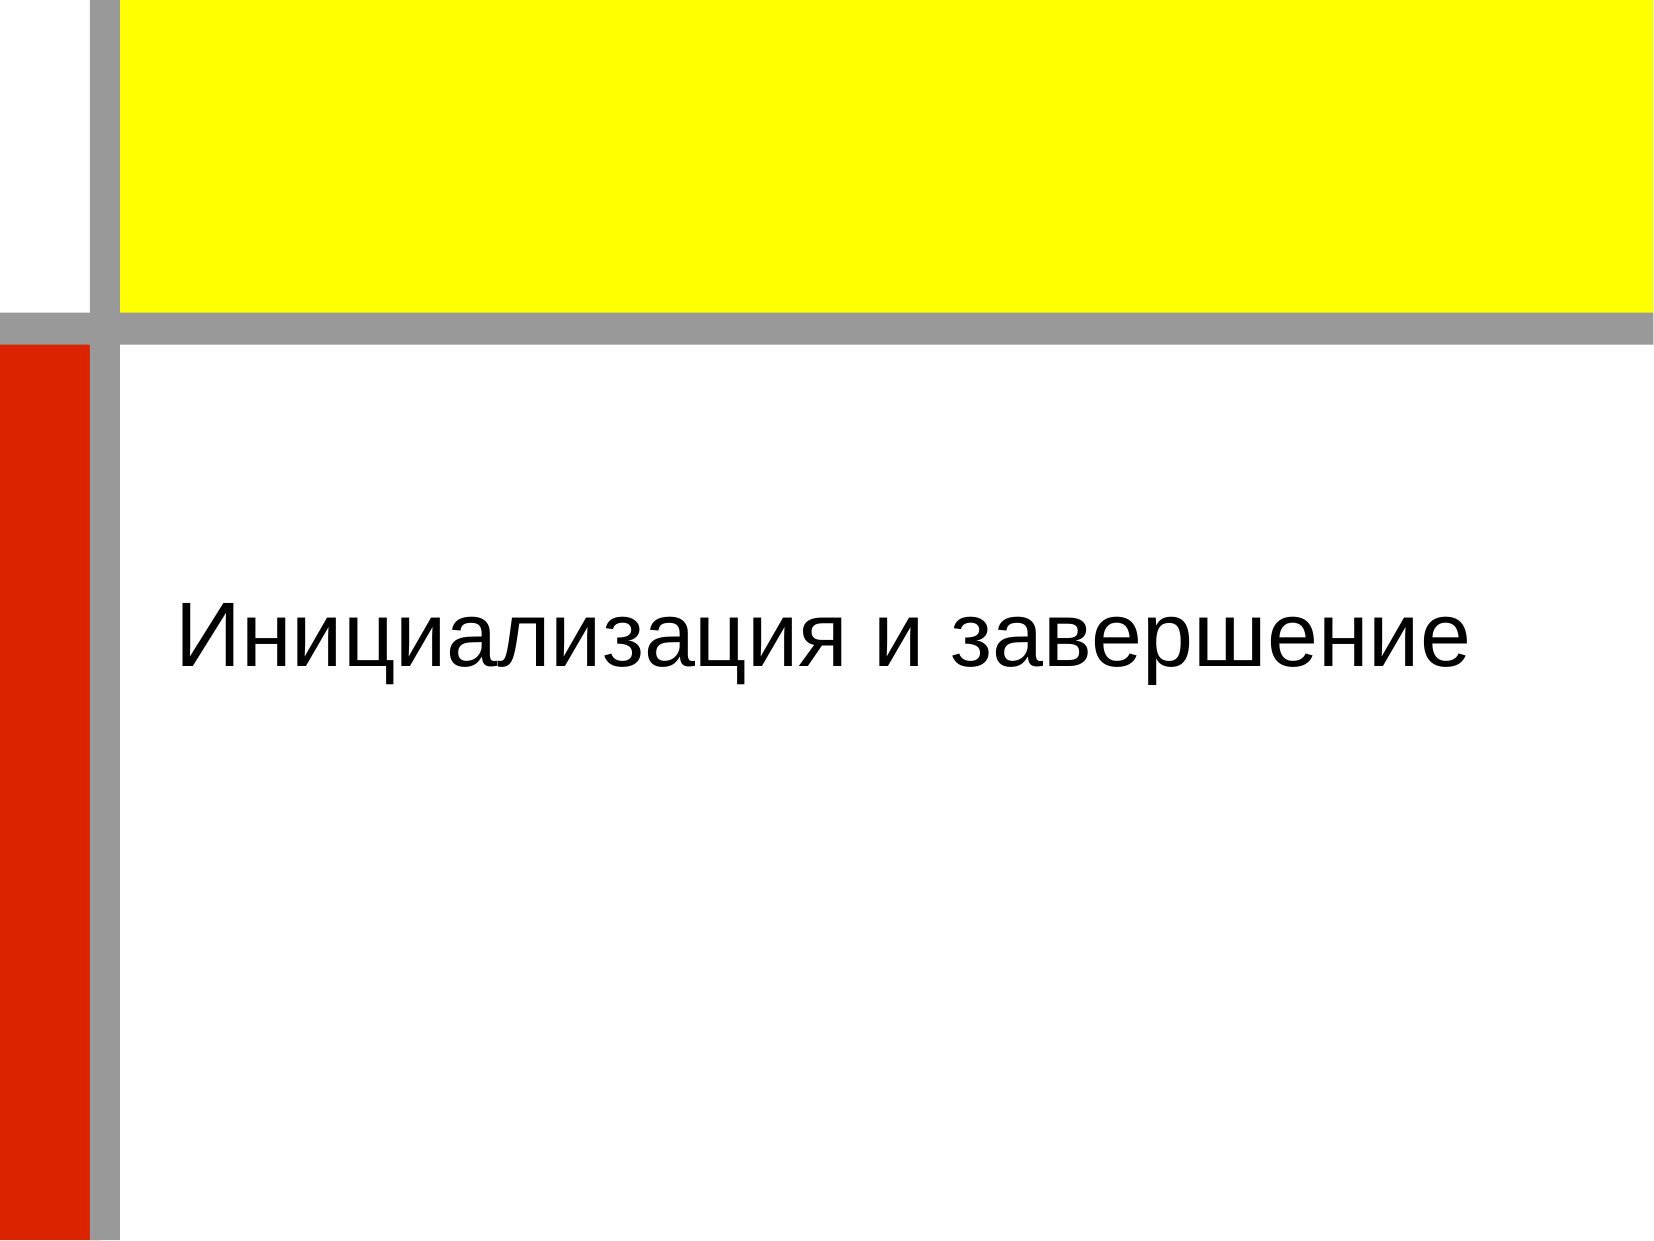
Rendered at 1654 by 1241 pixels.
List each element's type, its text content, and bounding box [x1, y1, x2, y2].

title Инициализация и завершение [118, 531, 1531, 739]
